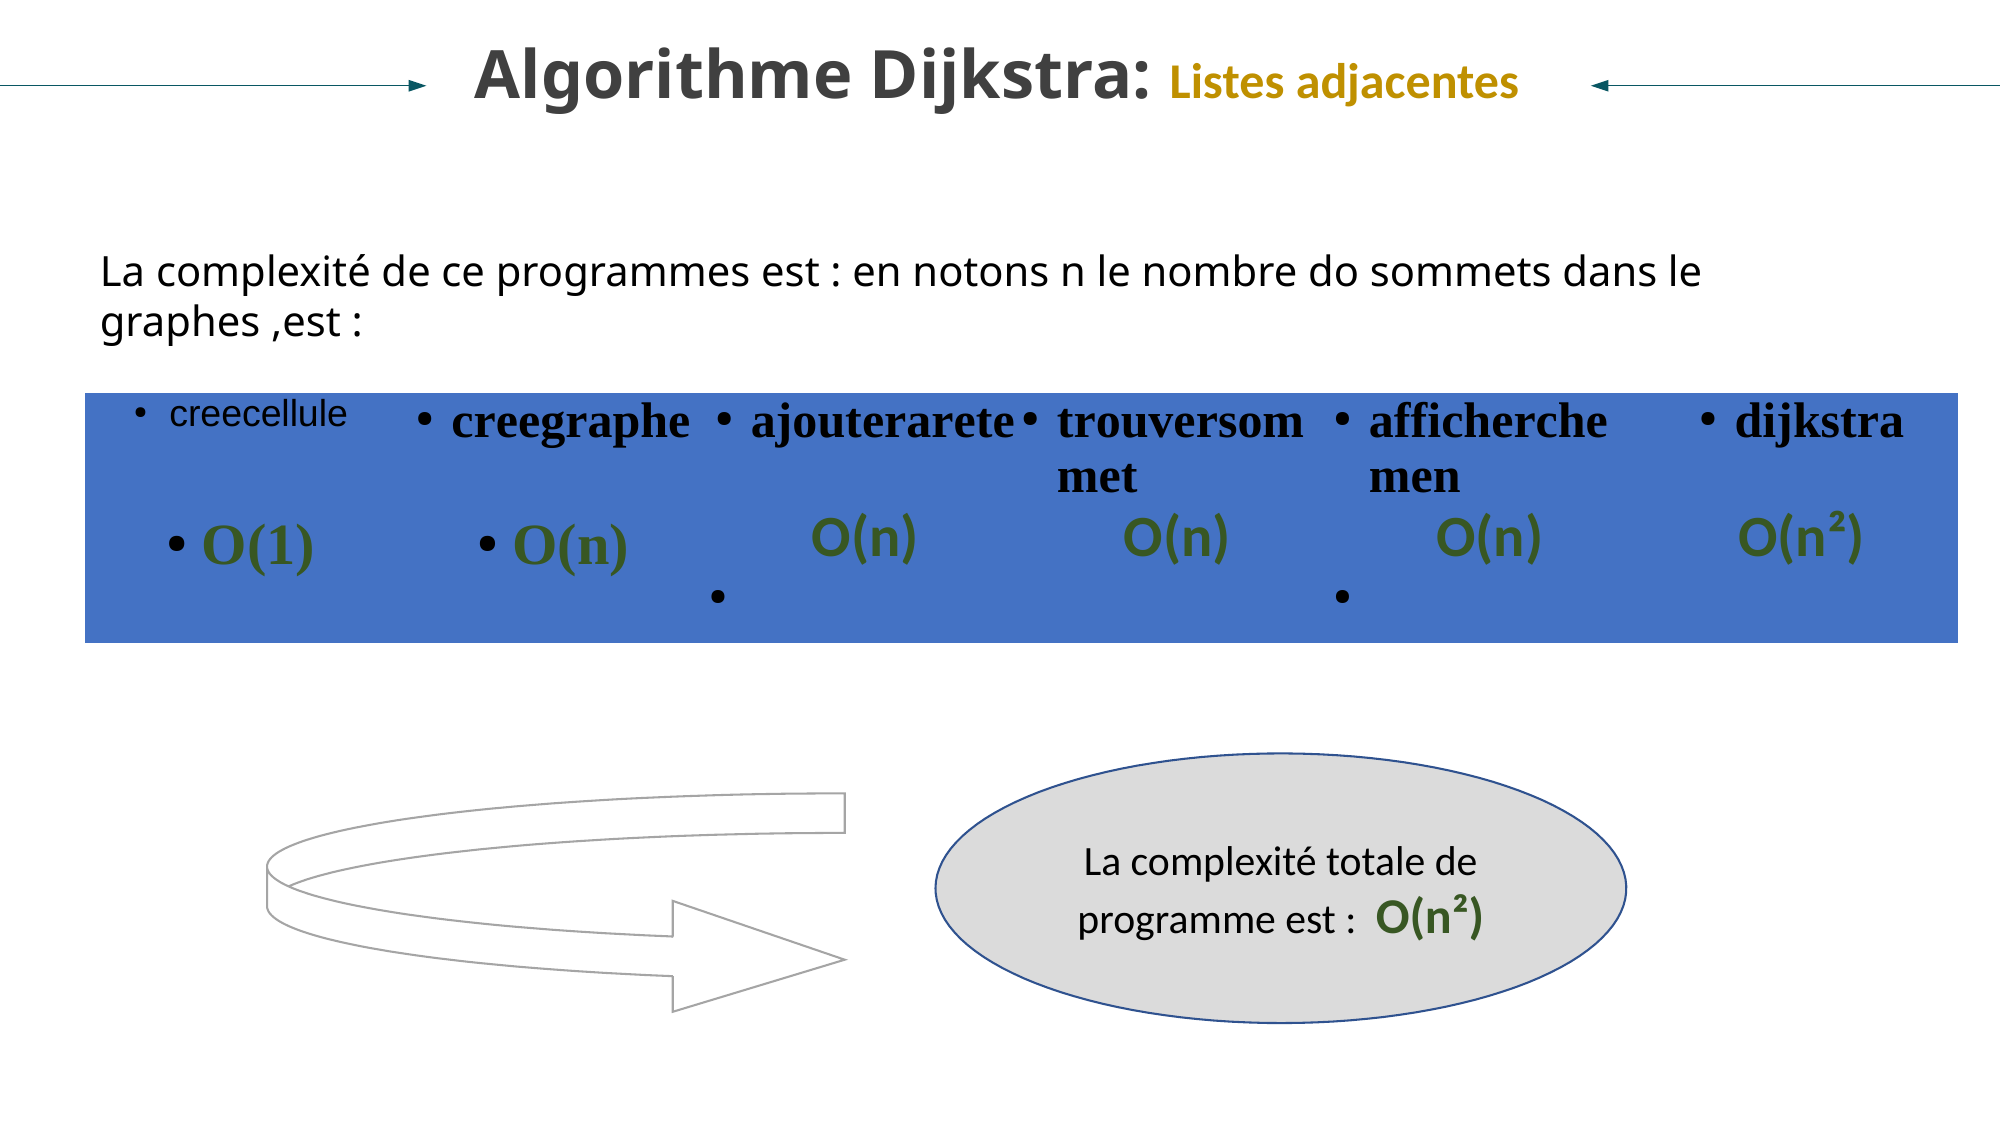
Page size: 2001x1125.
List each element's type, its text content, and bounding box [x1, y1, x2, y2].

table_header trouversommet [1021, 393, 1334, 513]
text_box La complexité totale de programme est : O(n²) [935, 753, 1627, 1024]
table_header creecellule [85, 393, 397, 513]
table_header dijkstra [1646, 393, 1958, 513]
table_header creegraphe [397, 393, 709, 513]
table_cell O(n) [1021, 513, 1334, 643]
table_cell O(1) [85, 513, 397, 643]
table_cell O(n) [397, 513, 709, 643]
text_box La complexité de ce programmes est : en notons n le nombre do sommets dans le graphes ,est : [84, 237, 1842, 304]
table_cell O(n) [1334, 513, 1646, 643]
table_header ajouterarete [709, 393, 1021, 513]
table_header afficherchemen [1334, 393, 1646, 513]
text_box Algorithme Dijkstra: Listes adjacentes [267, 41, 1750, 115]
table_cell O(n) [709, 513, 1021, 643]
table_cell O(n²) [1646, 513, 1958, 643]
text_box [267, 793, 845, 1012]
